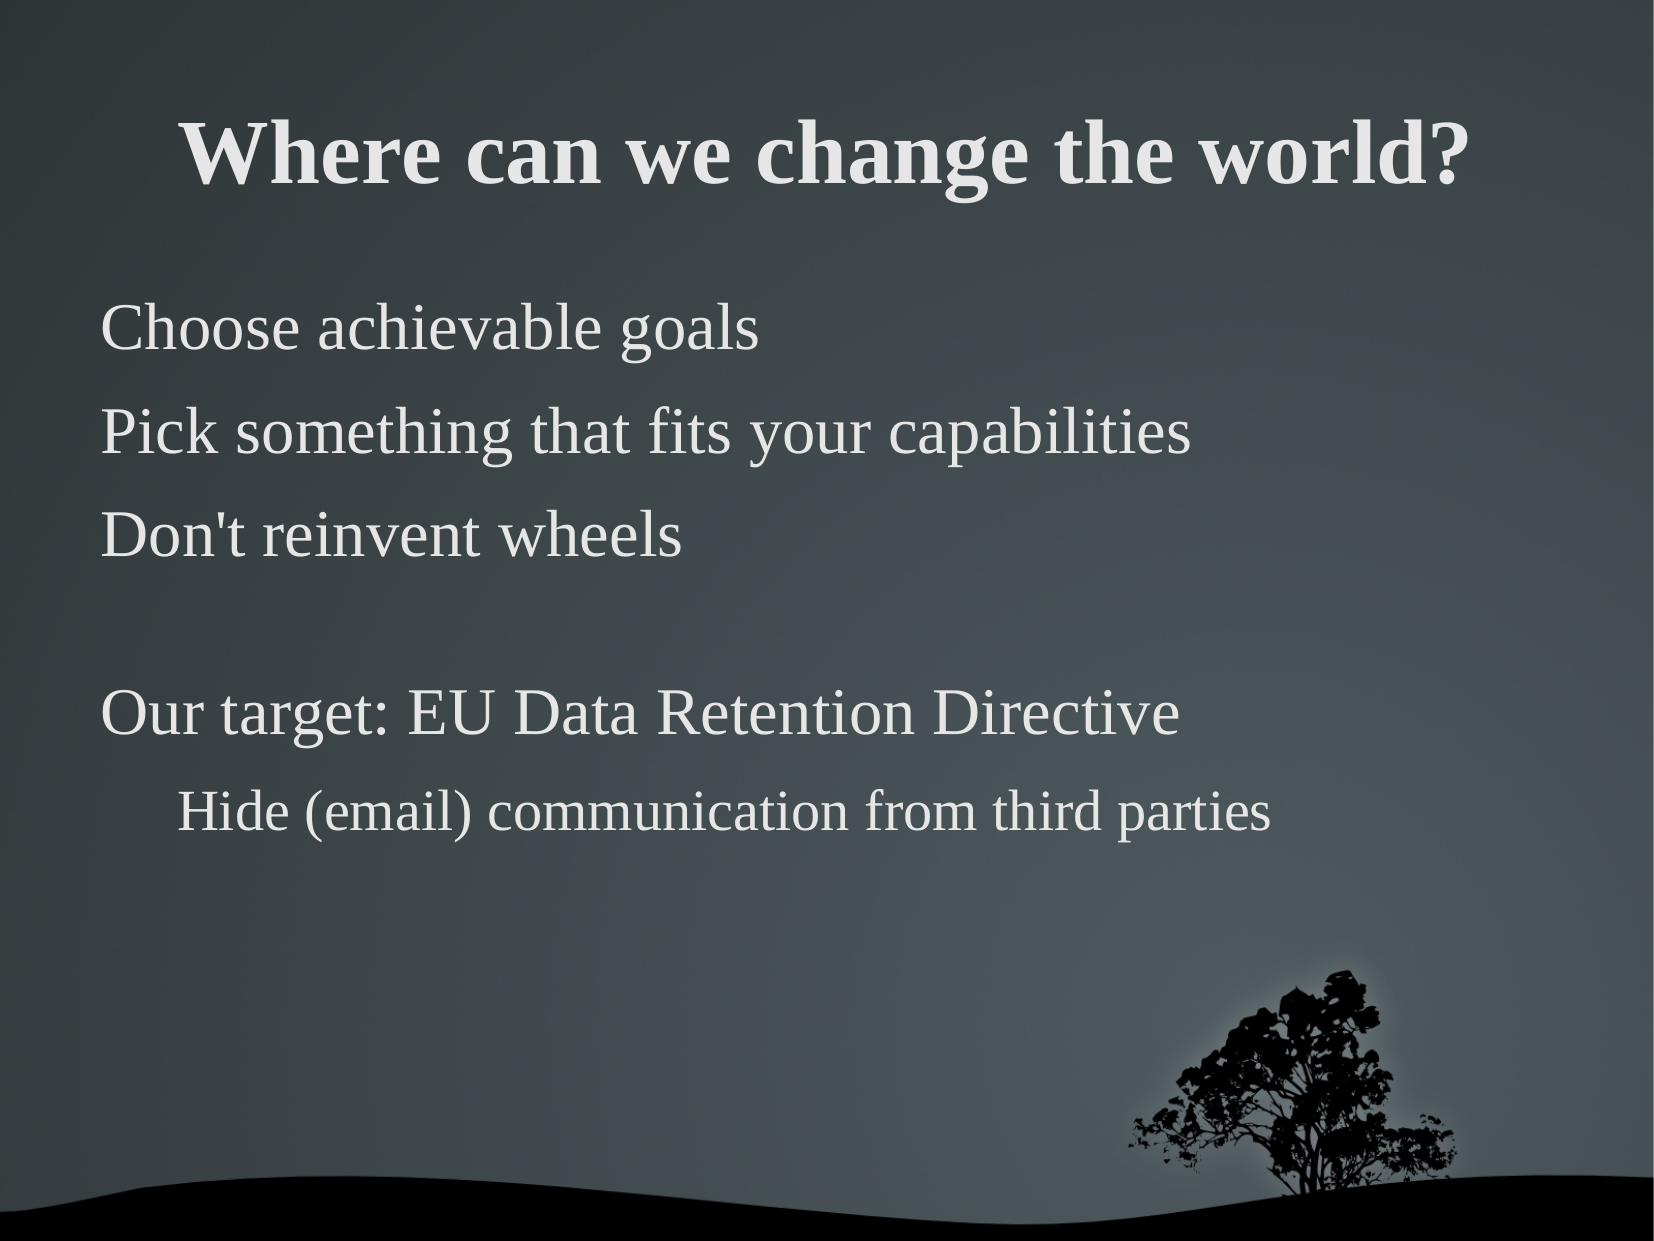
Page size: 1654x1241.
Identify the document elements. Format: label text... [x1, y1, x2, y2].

title Where can we change the world? [82, 56, 1571, 250]
picture [0, 0, 1654, 1241]
list Choose achievable goals Pick something that fits your capabilities Don't reinvent wheels Our target: EU Data Retention Directive Hide (email) communication from third parties [82, 290, 1571, 1094]
